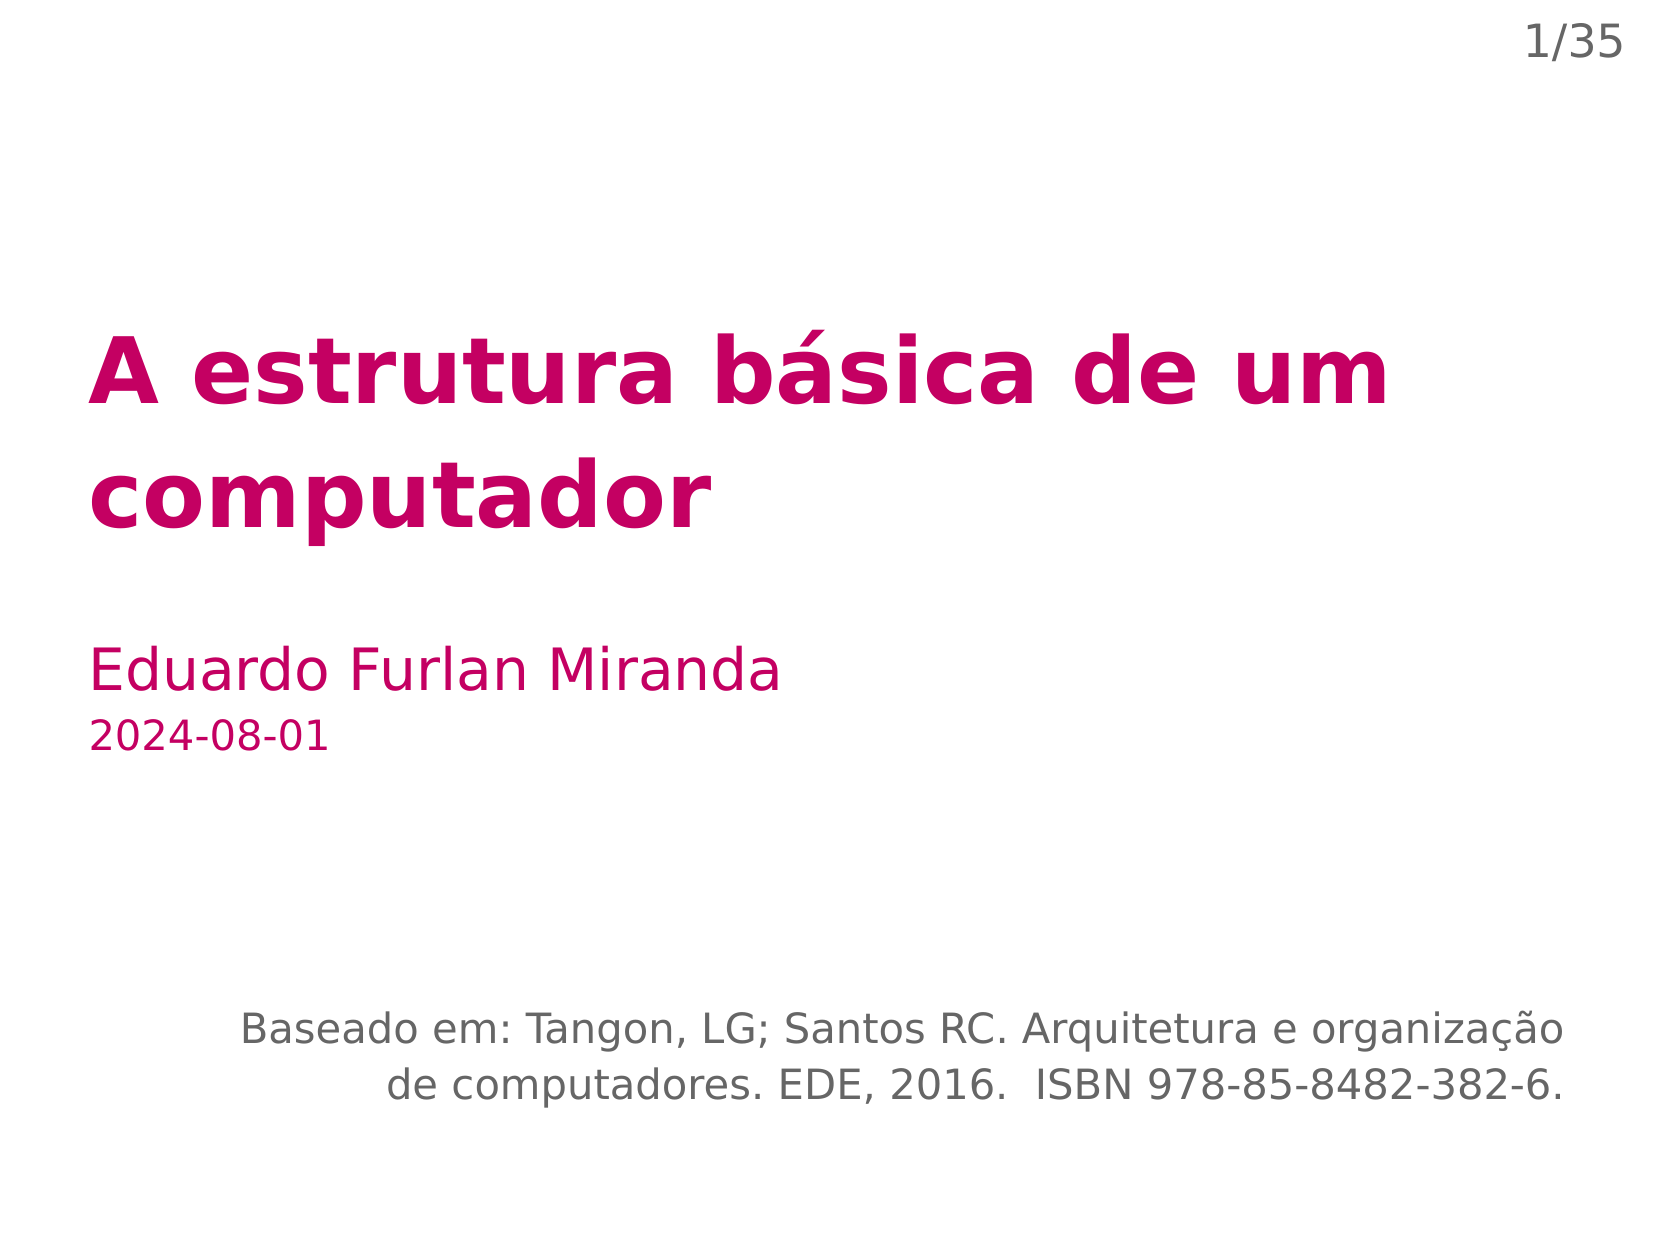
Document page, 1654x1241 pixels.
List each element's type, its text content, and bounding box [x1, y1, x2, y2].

list Baseado em: Tangon, LG; Santos RC. Arquitetura e organização de computadores. EDE, 2016. ISBN 978-85-8482-382-6. [206, 998, 1565, 1211]
title A estrutura básica de um computador Eduardo Furlan Miranda 2024-08-01 [88, 29, 1565, 1034]
